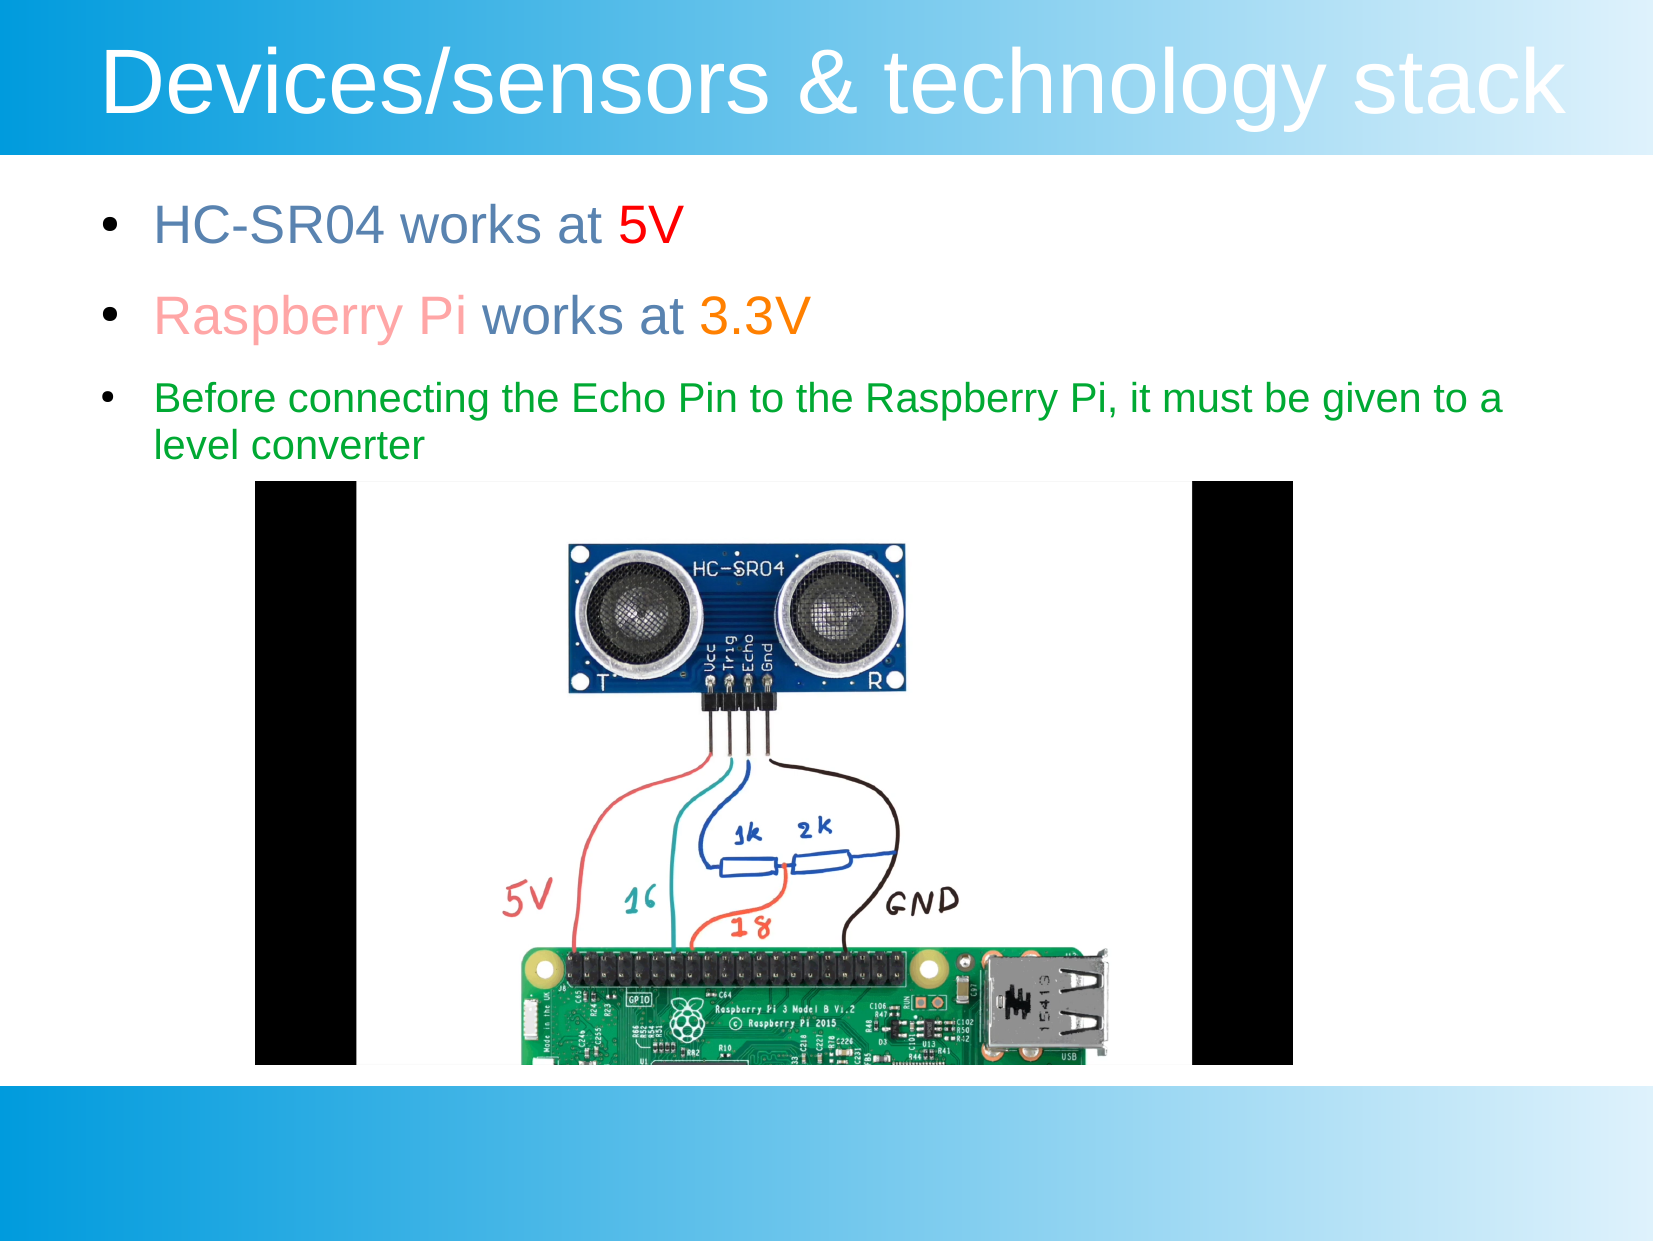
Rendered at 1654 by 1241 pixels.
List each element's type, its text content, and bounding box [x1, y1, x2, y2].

picture [255, 481, 1293, 1066]
title Devices/sensors & technology stack [90, 30, 1579, 135]
list HC-SR04 works at 5V Raspberry Pi works at 3.3V Before connecting the Echo Pin to the Raspberry Pi, it must be given to a level converter [82, 195, 1571, 826]
